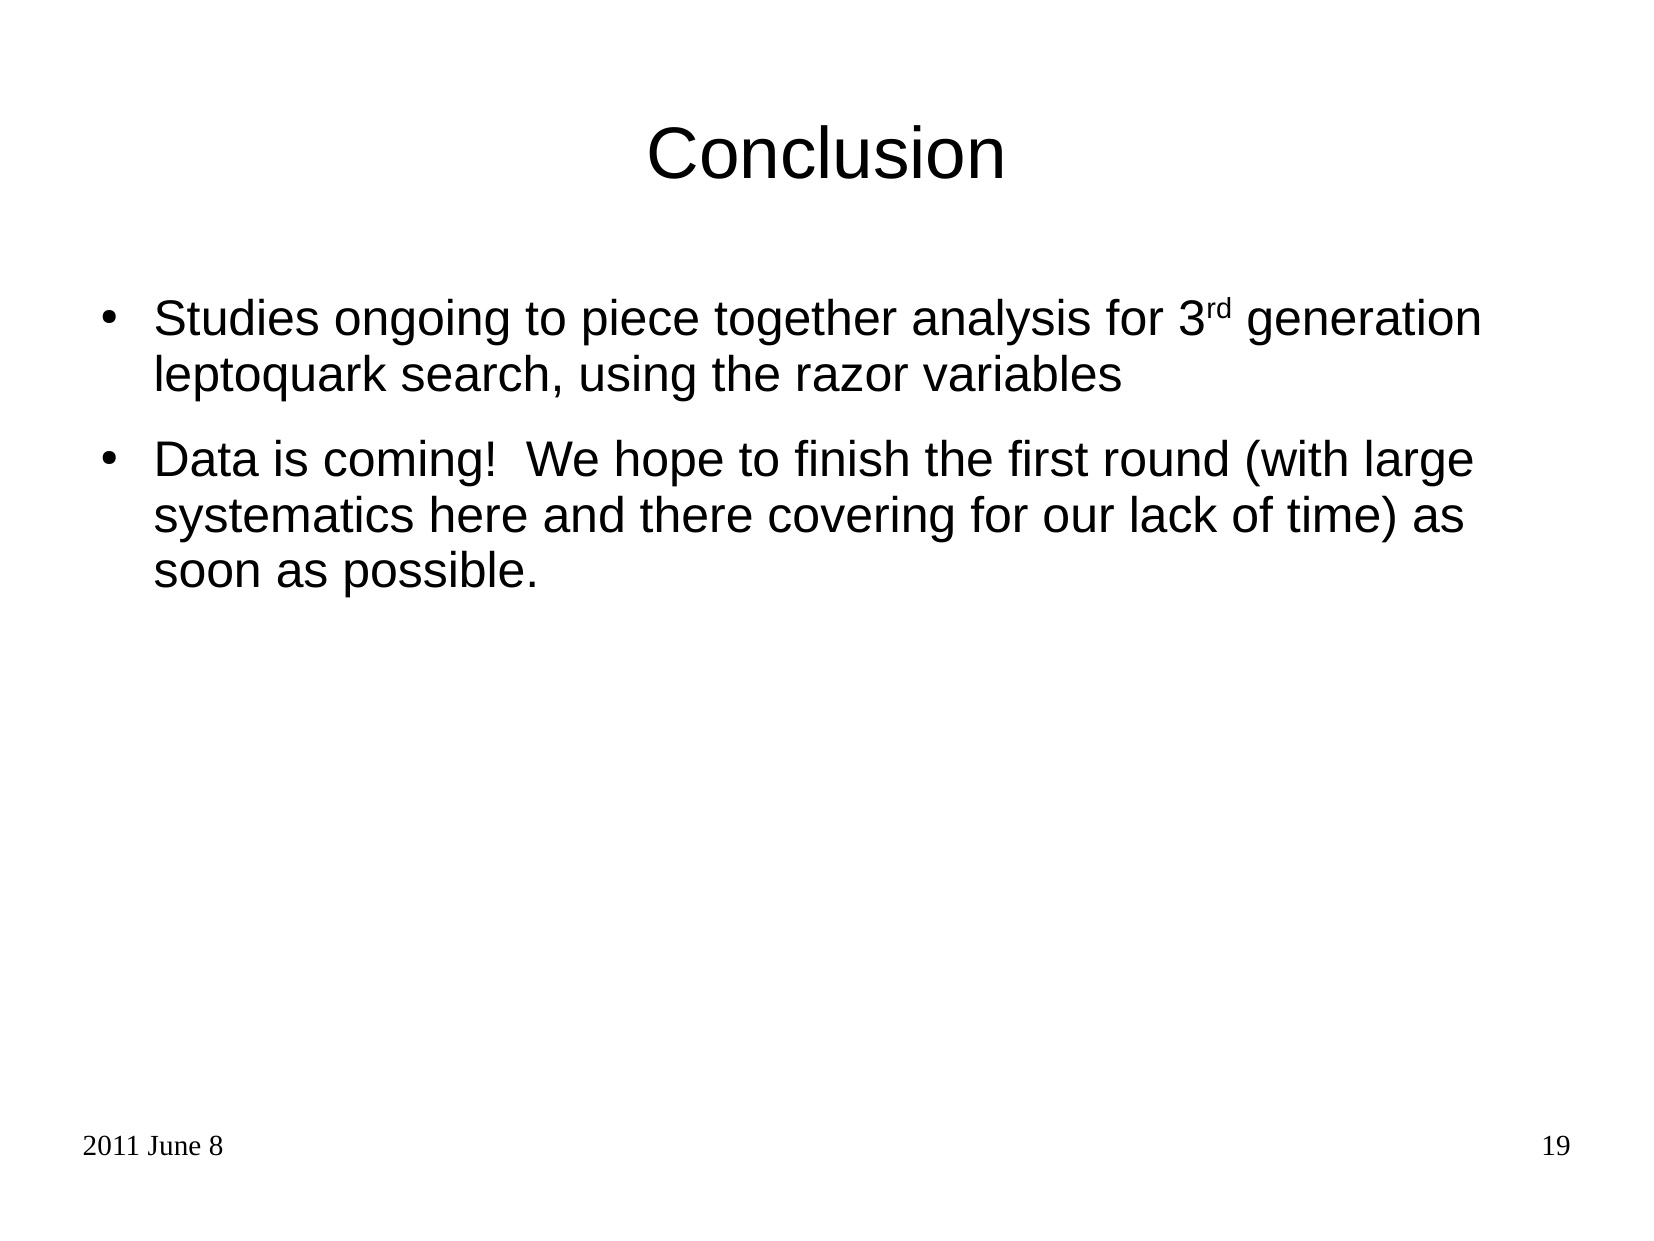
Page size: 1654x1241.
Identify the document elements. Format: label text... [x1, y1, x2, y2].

list Studies ongoing to piece together analysis for 3rd generation leptoquark search, using the razor variables Data is coming! We hope to finish the first round (with large systematics here and there covering for our lack of time) as soon as possible. [82, 290, 1571, 1094]
title Conclusion [82, 56, 1571, 250]
